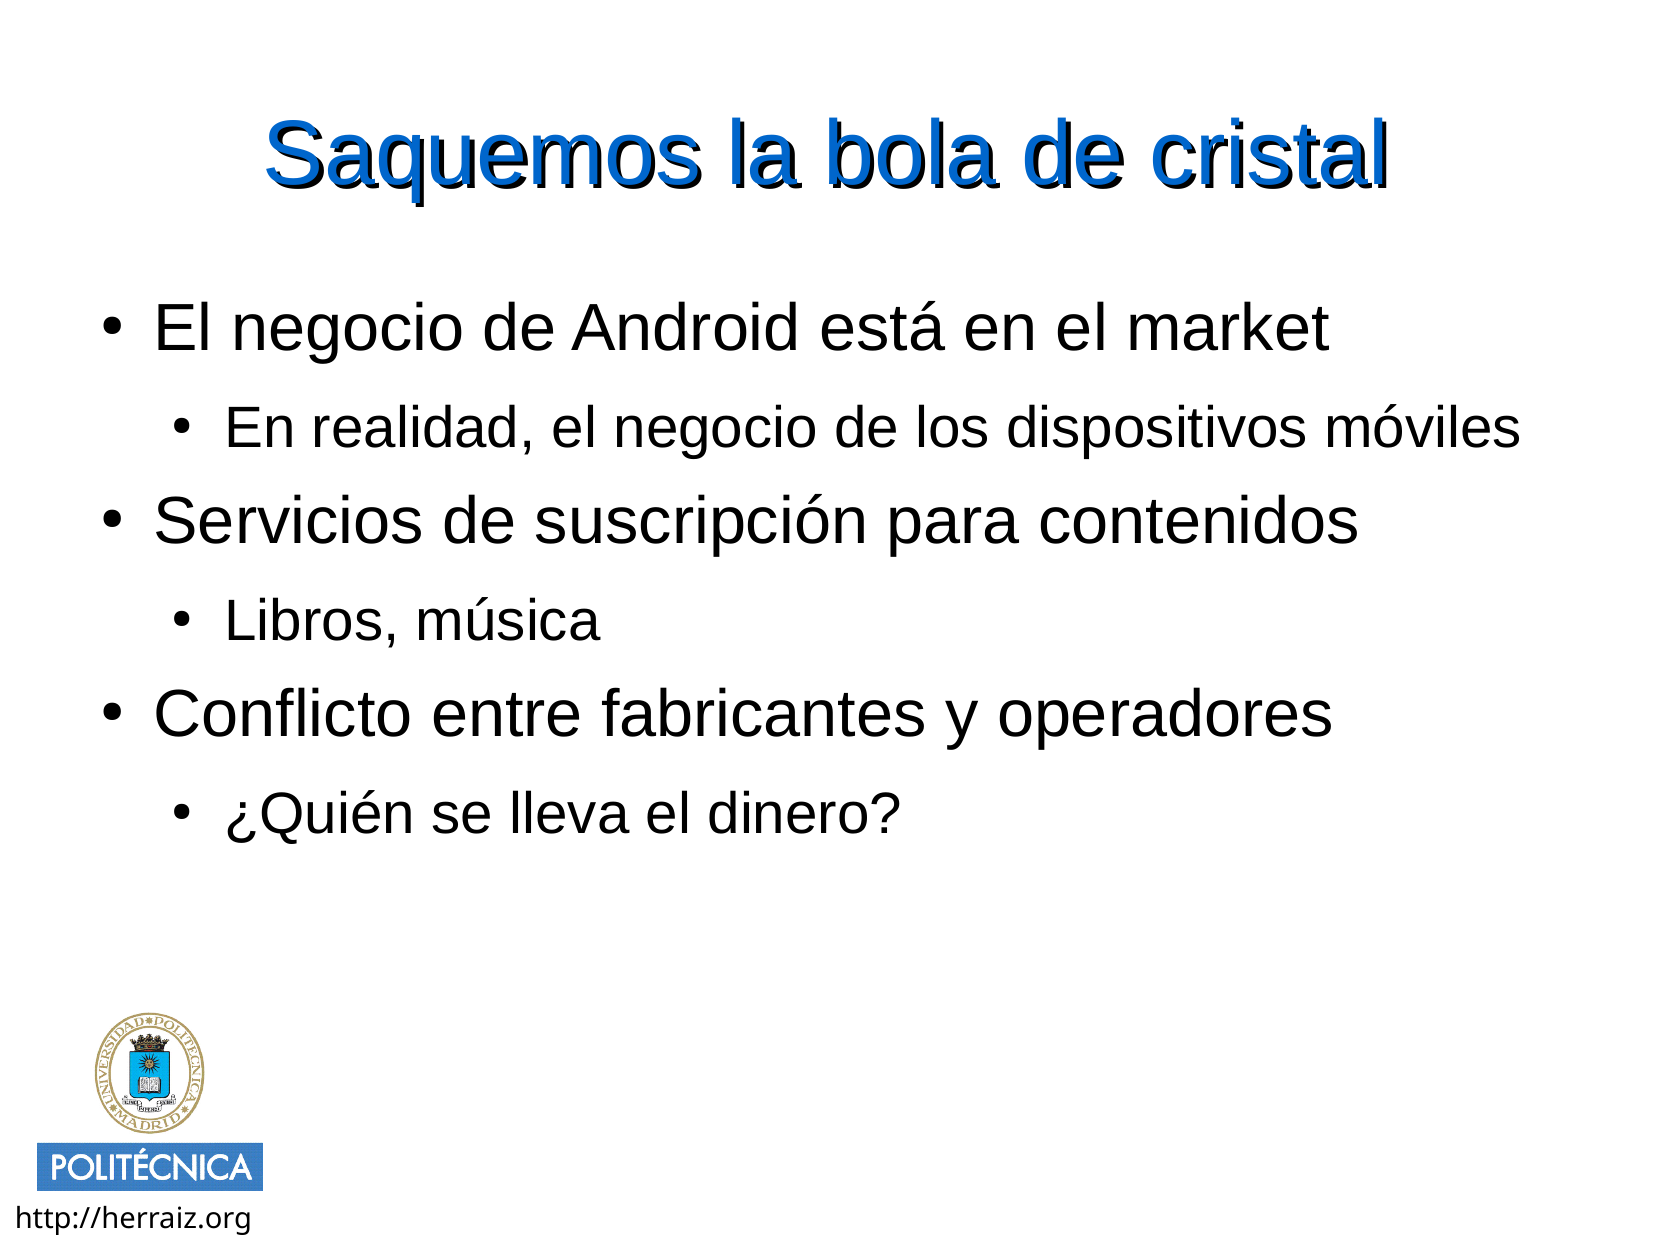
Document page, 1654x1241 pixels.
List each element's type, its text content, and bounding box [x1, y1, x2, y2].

title Saquemos la bola de cristal [82, 49, 1571, 257]
list El negocio de Android está en el market En realidad, el negocio de los dispositivos móviles Servicios de suscripción para contenidos Libros, música Conflicto entre fabricantes y operadores ¿Quién se lleva el dinero? [82, 290, 1571, 1109]
picture [37, 1012, 263, 1191]
